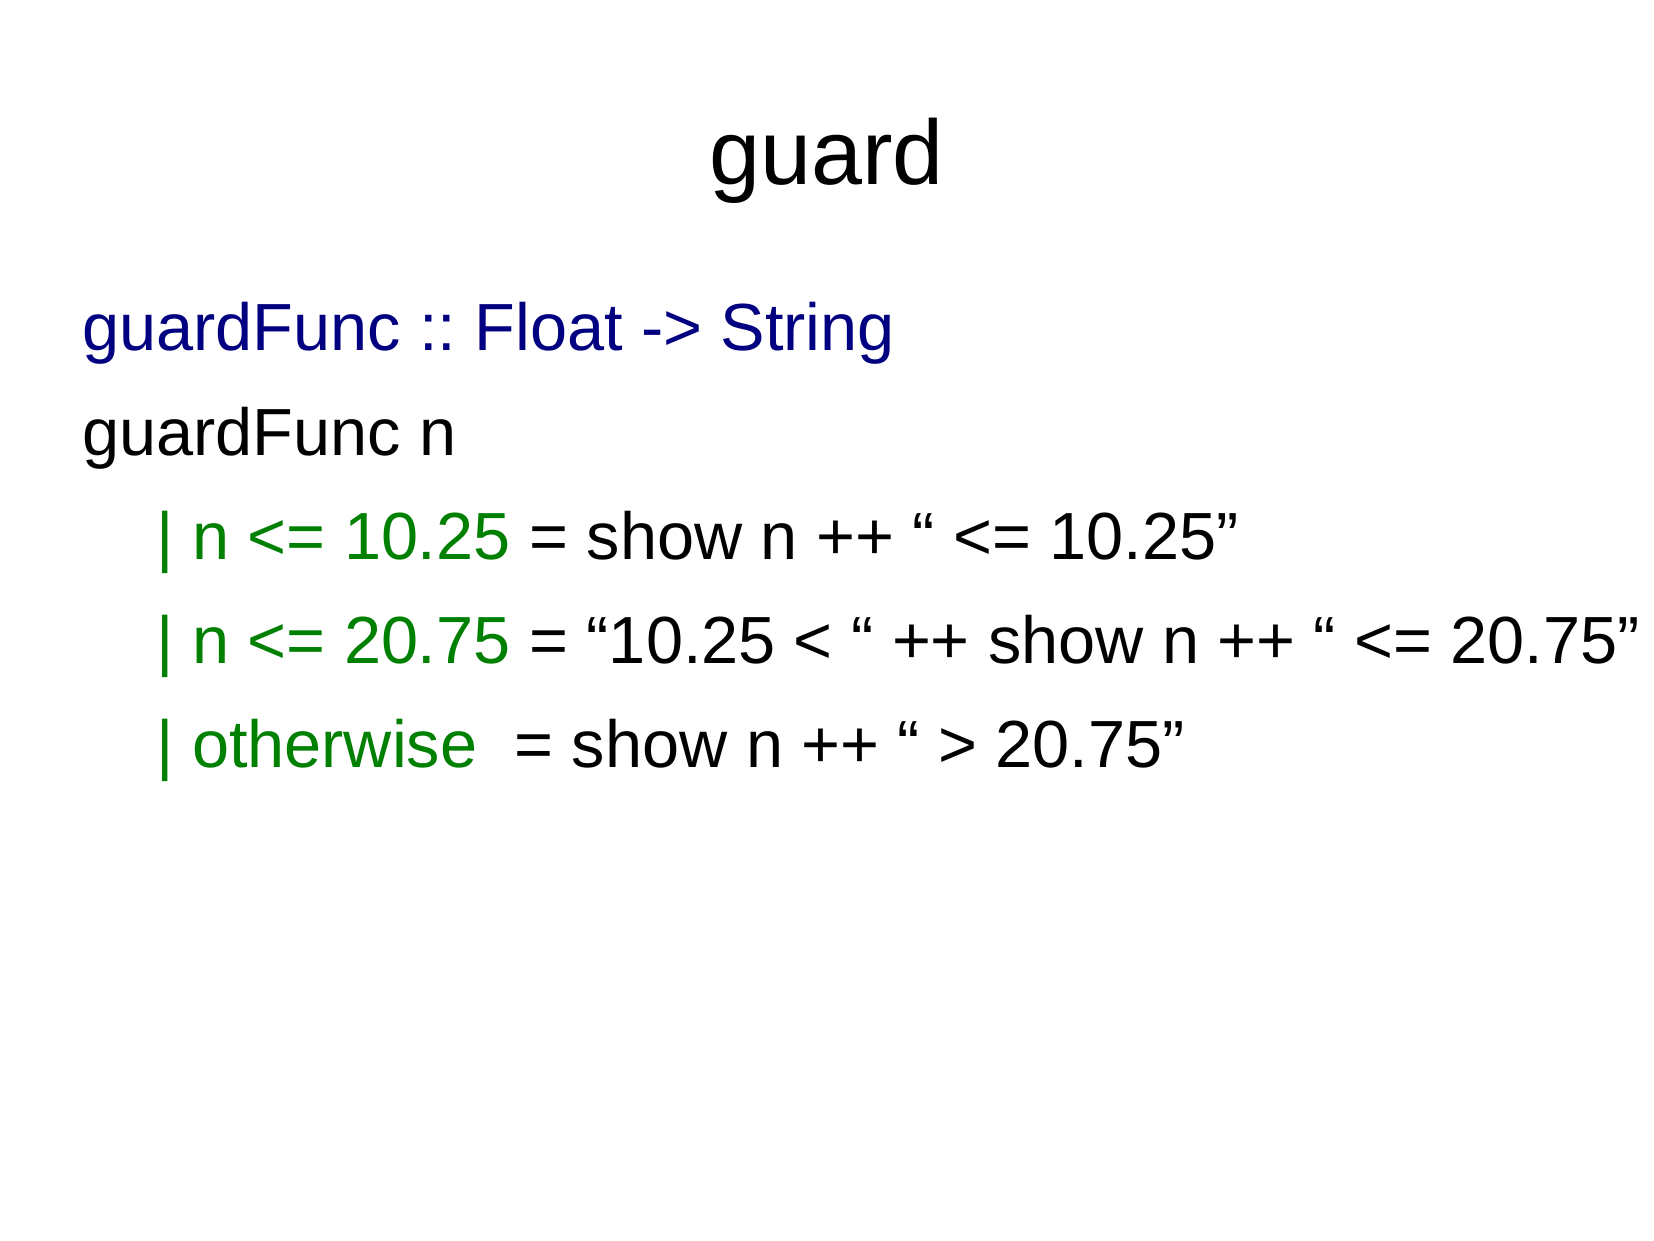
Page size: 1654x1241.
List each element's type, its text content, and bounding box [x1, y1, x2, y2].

title guard [82, 56, 1571, 250]
list guardFunc :: Float -> String guardFunc n | n <= 10.25 = show n ++ “ <= 10.25” | n <= 20.75 = “10.25 < “ ++ show n ++ “ <= 20.75” | otherwise = show n ++ “ > 20.75” [82, 290, 1654, 1094]
